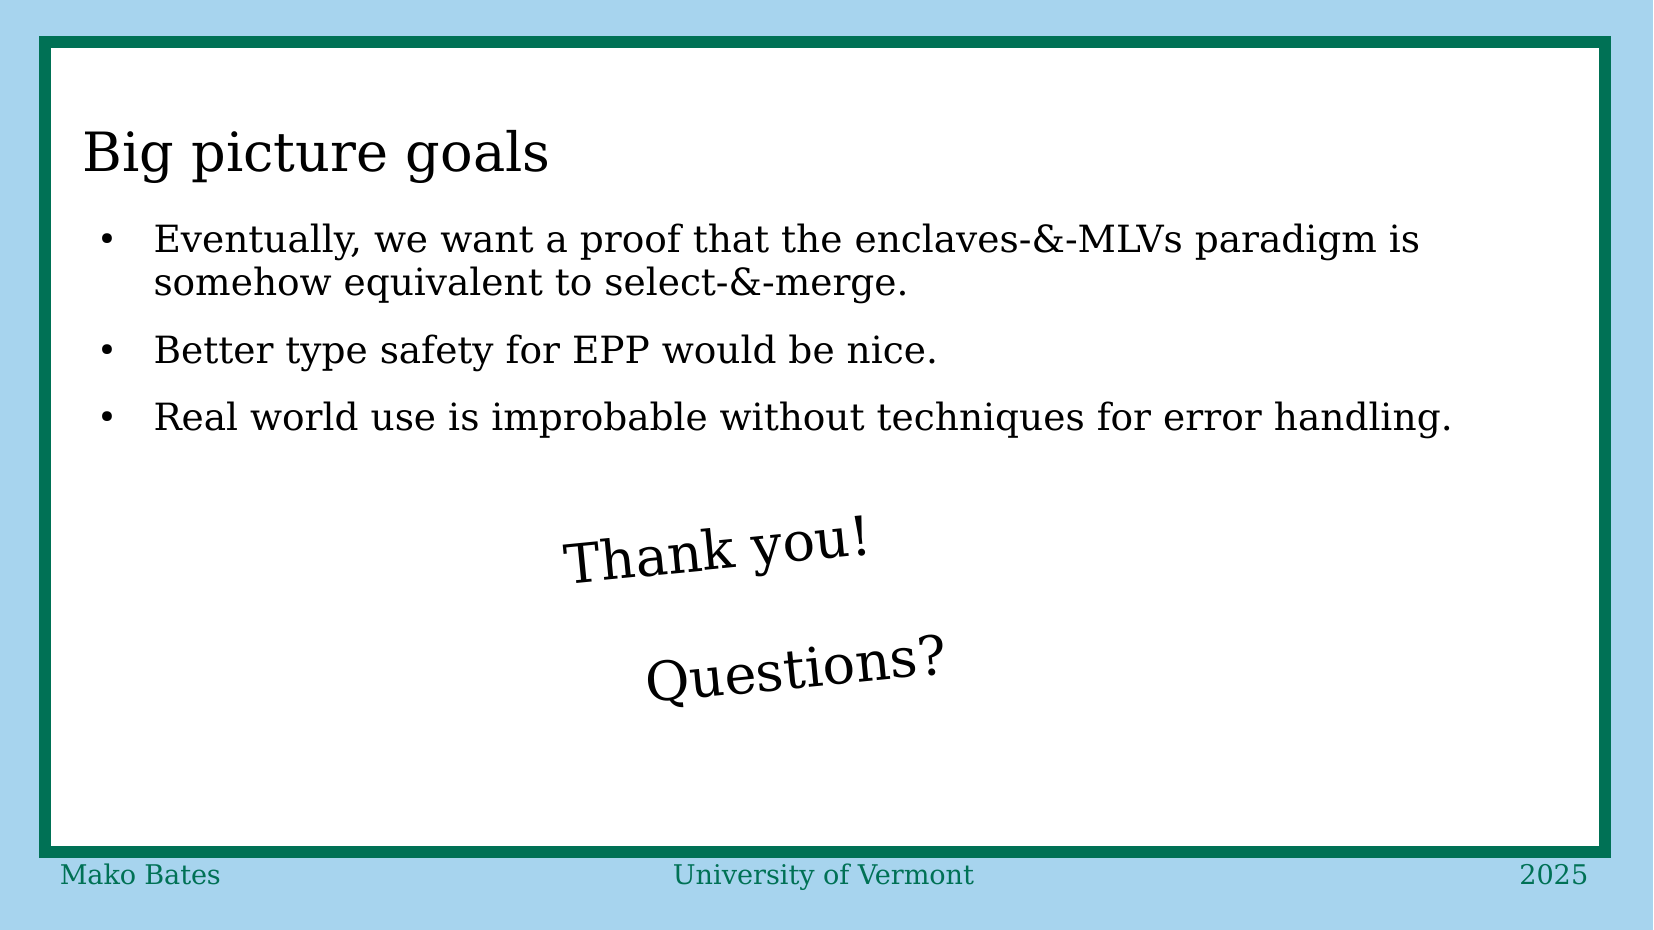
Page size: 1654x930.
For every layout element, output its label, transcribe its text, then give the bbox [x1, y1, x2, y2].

title Big picture goals [82, 101, 1571, 205]
title Thank you! Questions? [561, 489, 1034, 723]
list Eventually, we want a proof that the enclaves-&-MLVs paradigm is somehow equivalent to select-&-merge. Better type safety for EPP would be nice. Real world use is improbable without techniques for error handling. [82, 217, 1571, 777]
text_box [687, 864, 691, 877]
